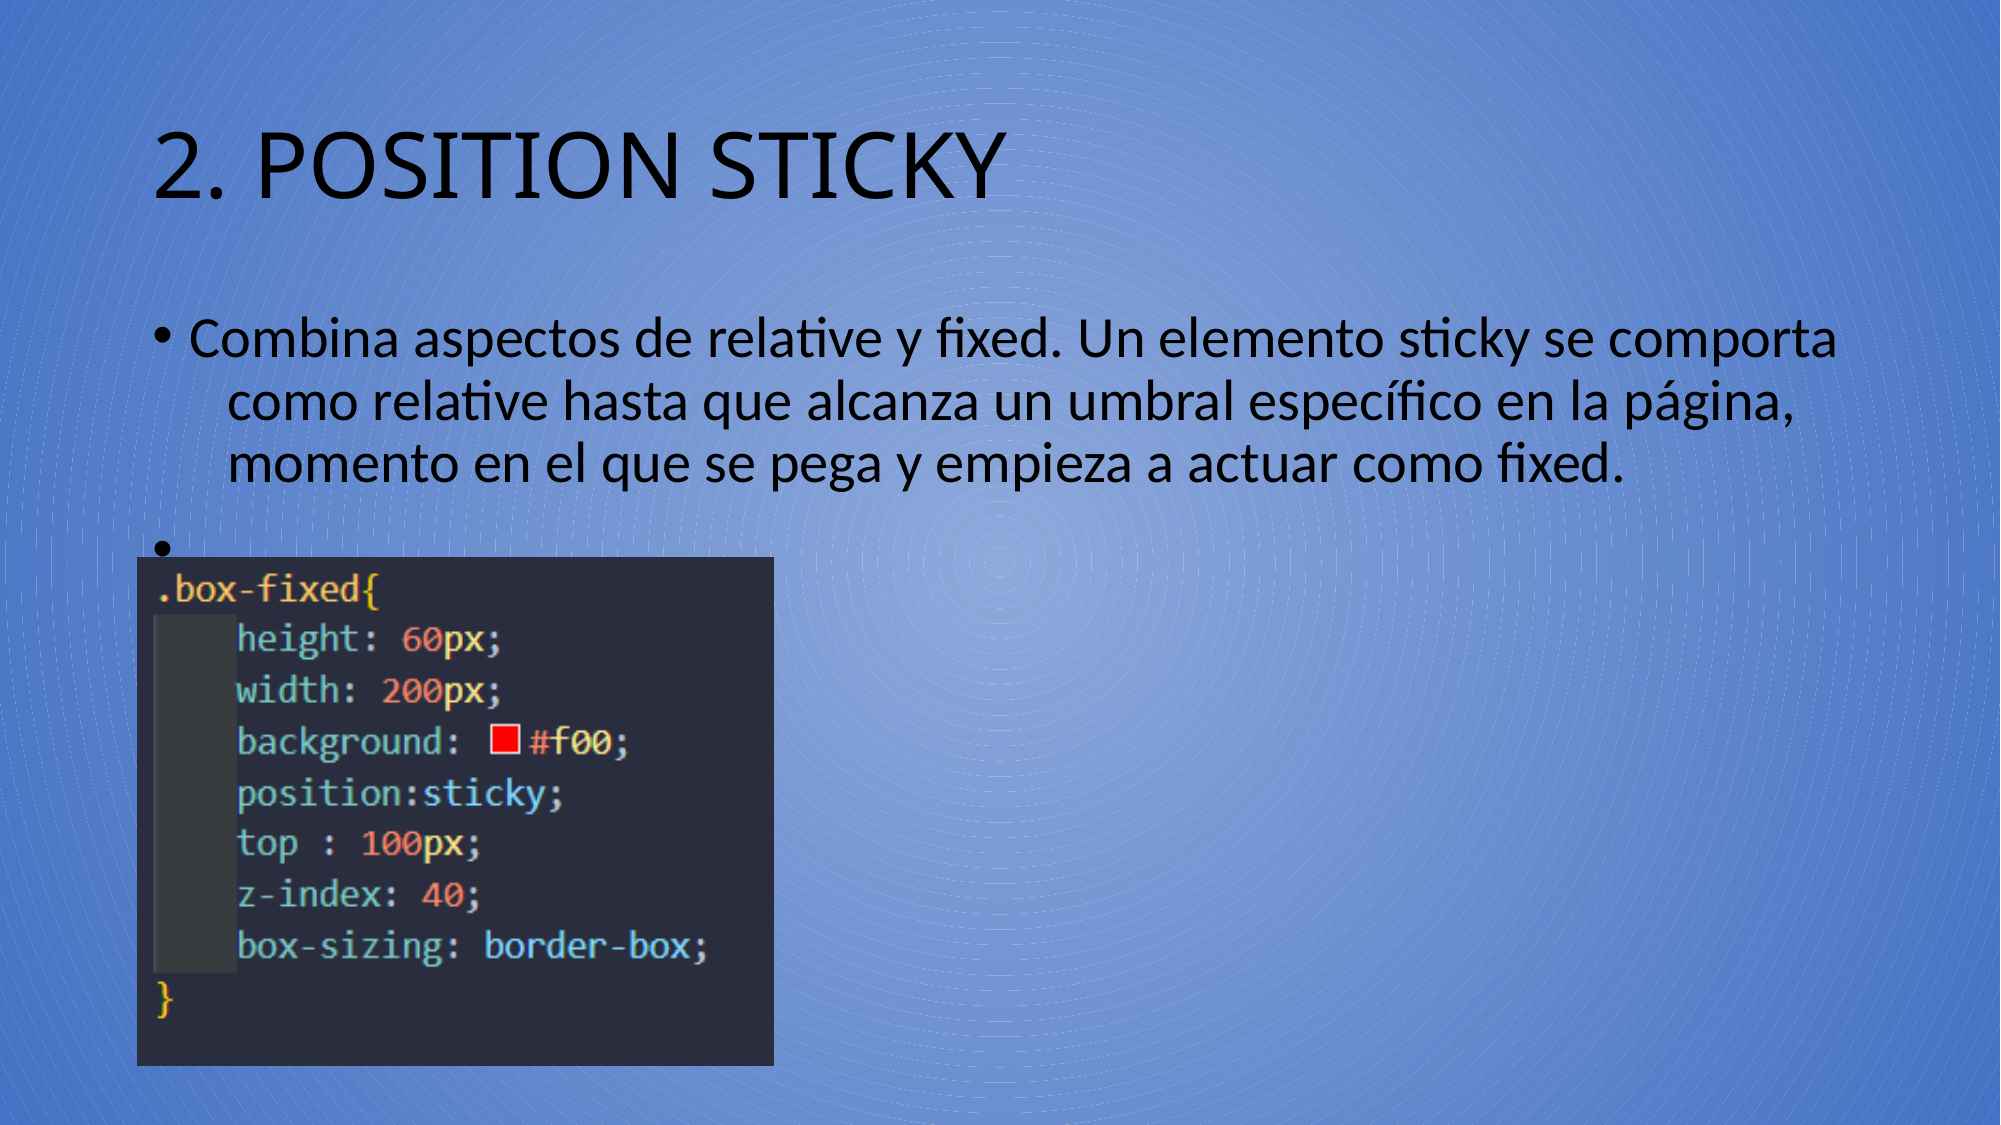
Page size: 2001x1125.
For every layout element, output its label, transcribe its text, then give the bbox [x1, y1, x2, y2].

list Combina aspectos de relative y fixed. Un elemento sticky se comporta como relative hasta que alcanza un umbral específico en la página, momento en el que se pega y empieza a actuar como fixed. [137, 299, 1863, 1014]
title 2. POSITION STICKY [137, 59, 1863, 278]
picture [137, 557, 774, 1066]
